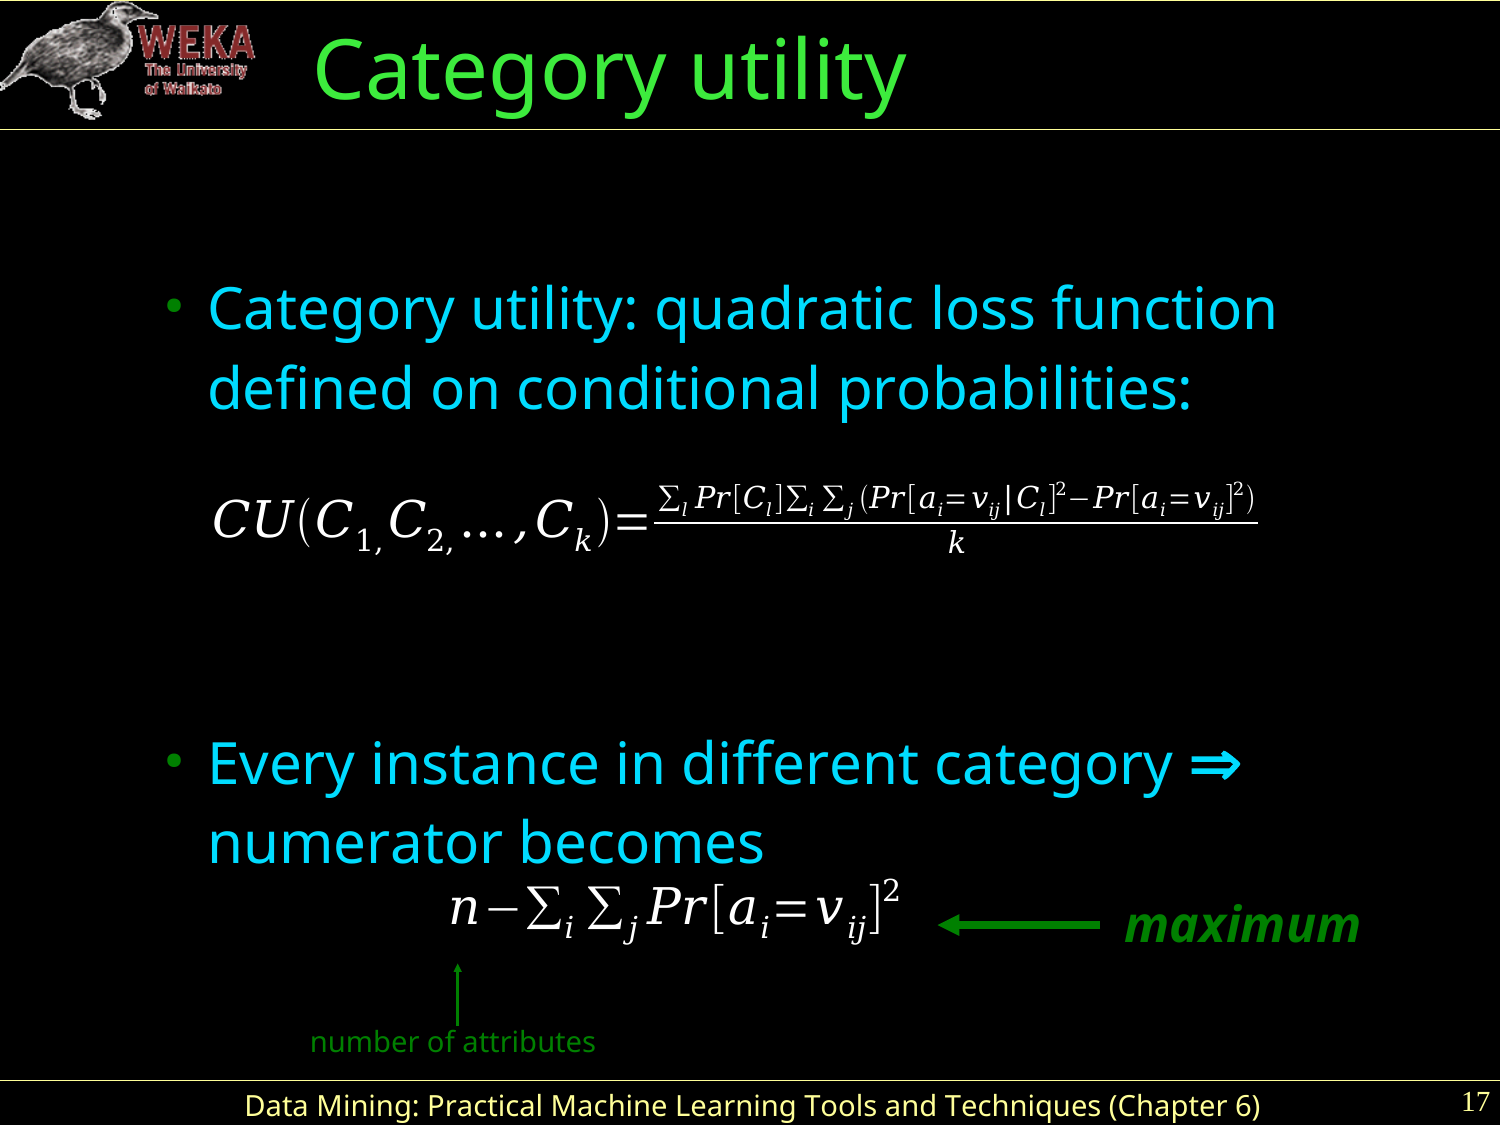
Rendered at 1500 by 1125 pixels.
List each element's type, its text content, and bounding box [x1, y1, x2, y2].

text_box maximum [1109, 881, 1377, 966]
list Category utility: quadratic loss function defined on conditional probabilities: Every instance in different category  numerator becomes [149, 260, 1388, 982]
text_box number of attributes [295, 1013, 771, 1069]
chart [442, 874, 907, 945]
title Category utility [297, 0, 1500, 148]
chart [206, 478, 1266, 562]
picture [0, 1, 266, 129]
